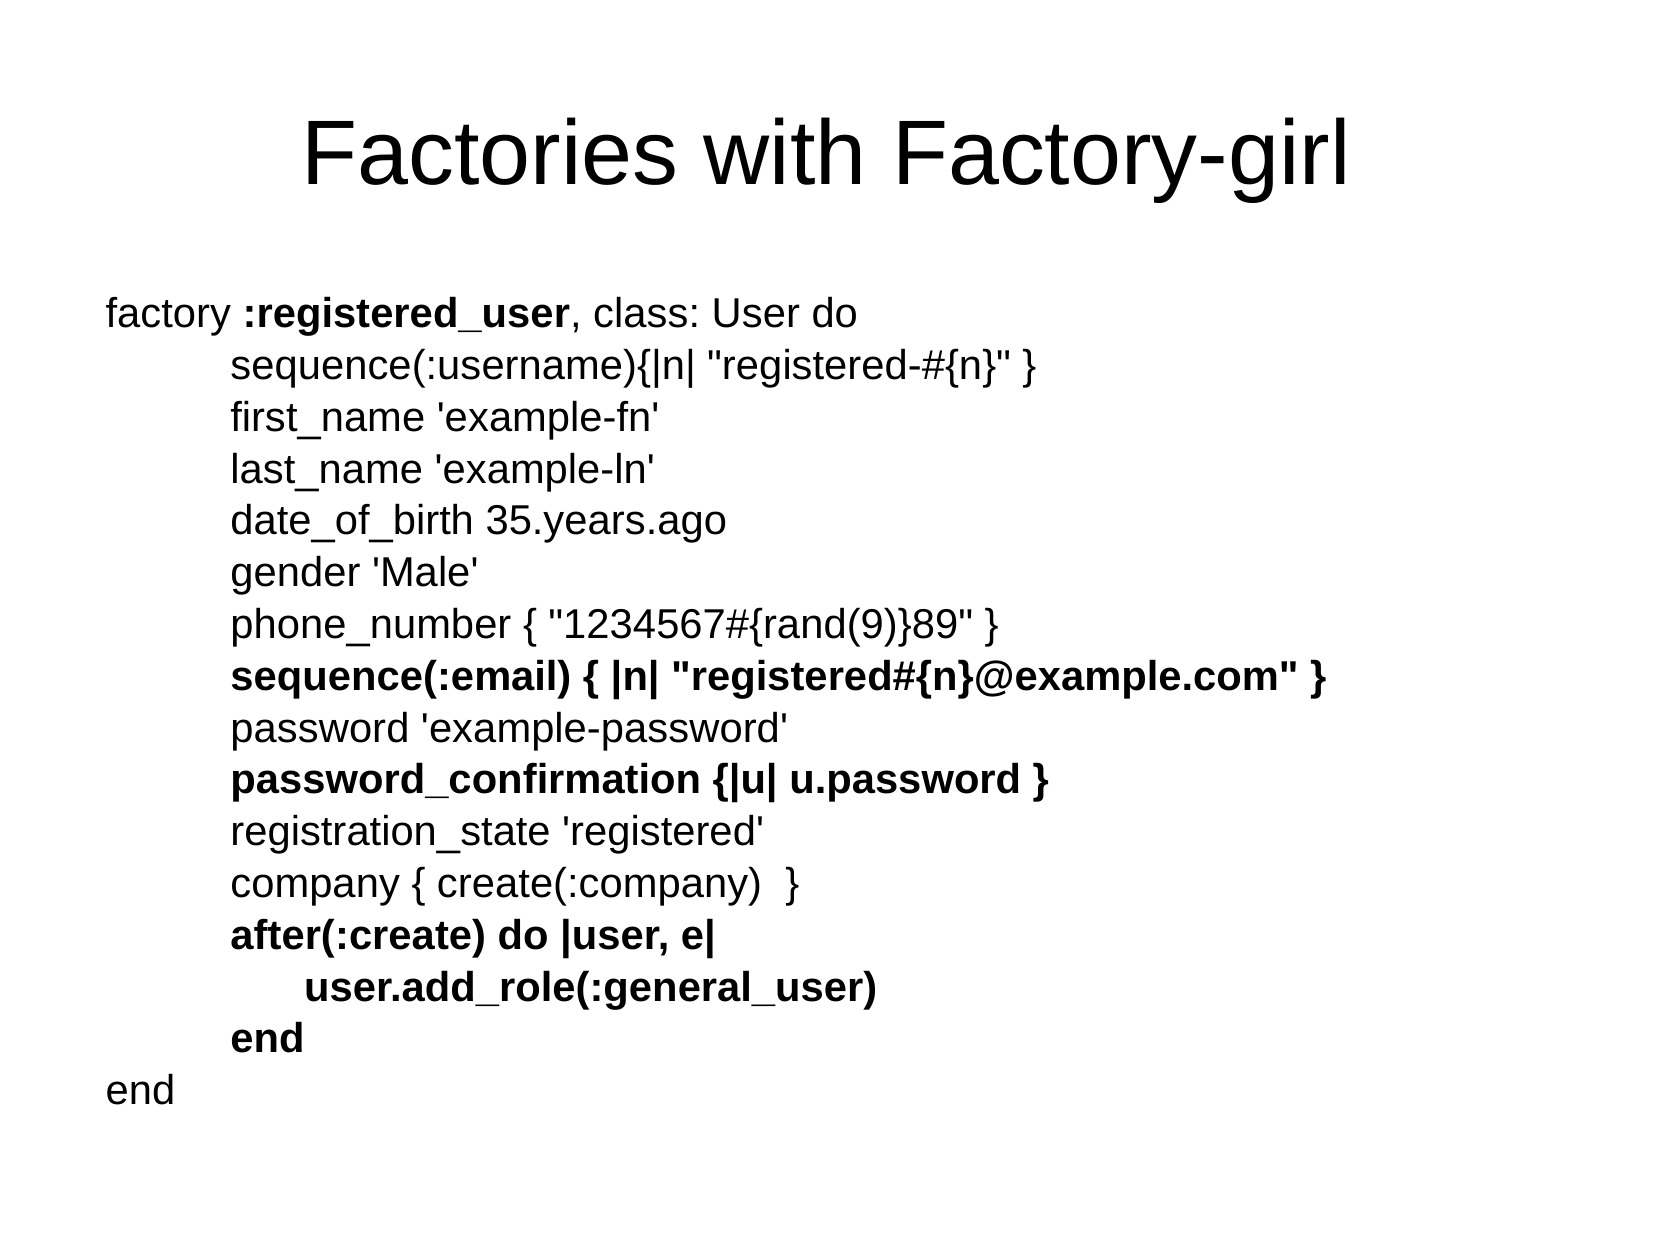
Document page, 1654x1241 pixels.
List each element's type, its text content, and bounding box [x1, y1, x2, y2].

title Factories with Factory-girl [82, 49, 1571, 257]
list factory :registered_user, class: User do sequence(:username){|n| "registered-#{n}" } first_name 'example-fn' last_name 'example-ln' date_of_birth 35.years.ago gender 'Male' phone_number { "1234567#{rand(9)}89" } sequence(:email) { |n| "registered#{n}@example.com" } password 'example-password' password_confirmation {|u| u.password } registration_state 'registered' company { create(:company) } after(:create) do |user, e| user.add_role(:general_user) end end [82, 290, 1571, 1154]
